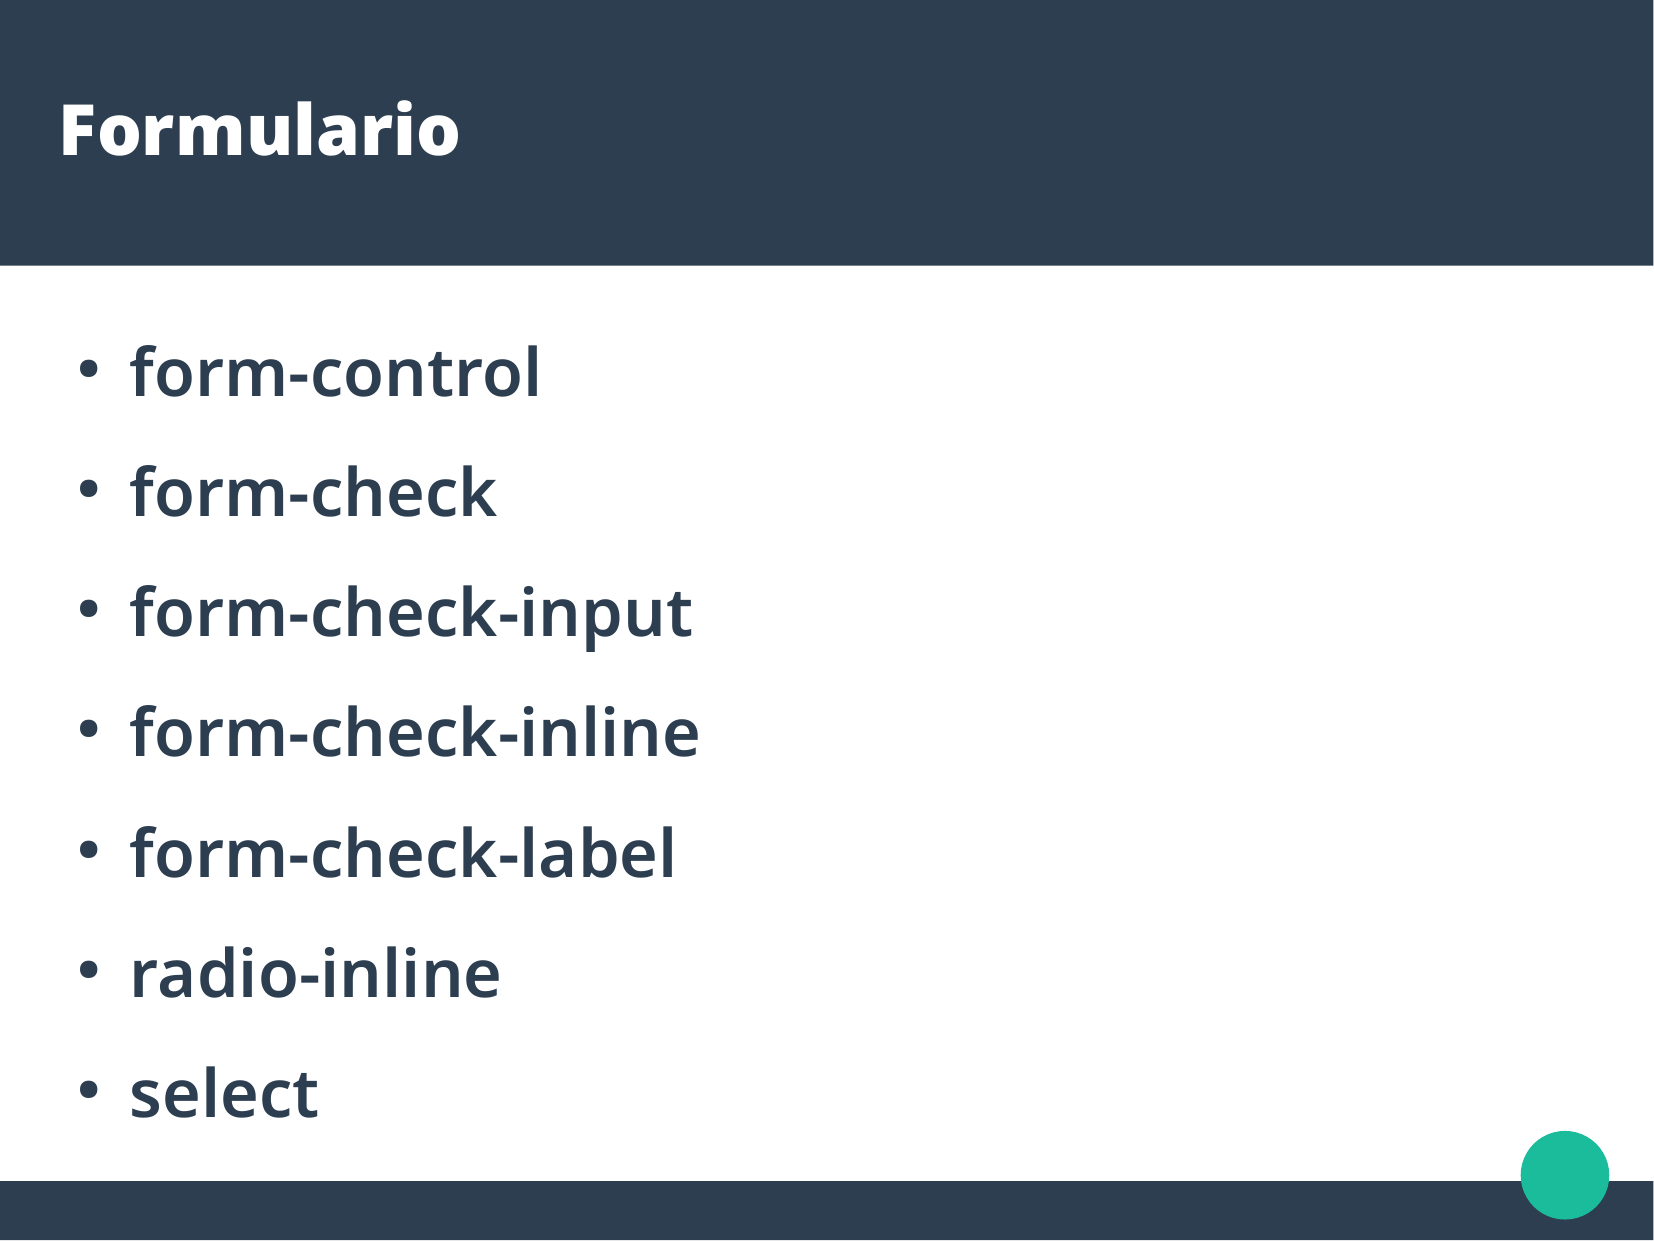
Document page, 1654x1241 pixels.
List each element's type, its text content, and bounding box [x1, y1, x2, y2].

list form-control form-check form-check-input form-check-inline form-check-label radio-inline select [59, 324, 1595, 1152]
title Formulario [59, 49, 1595, 207]
